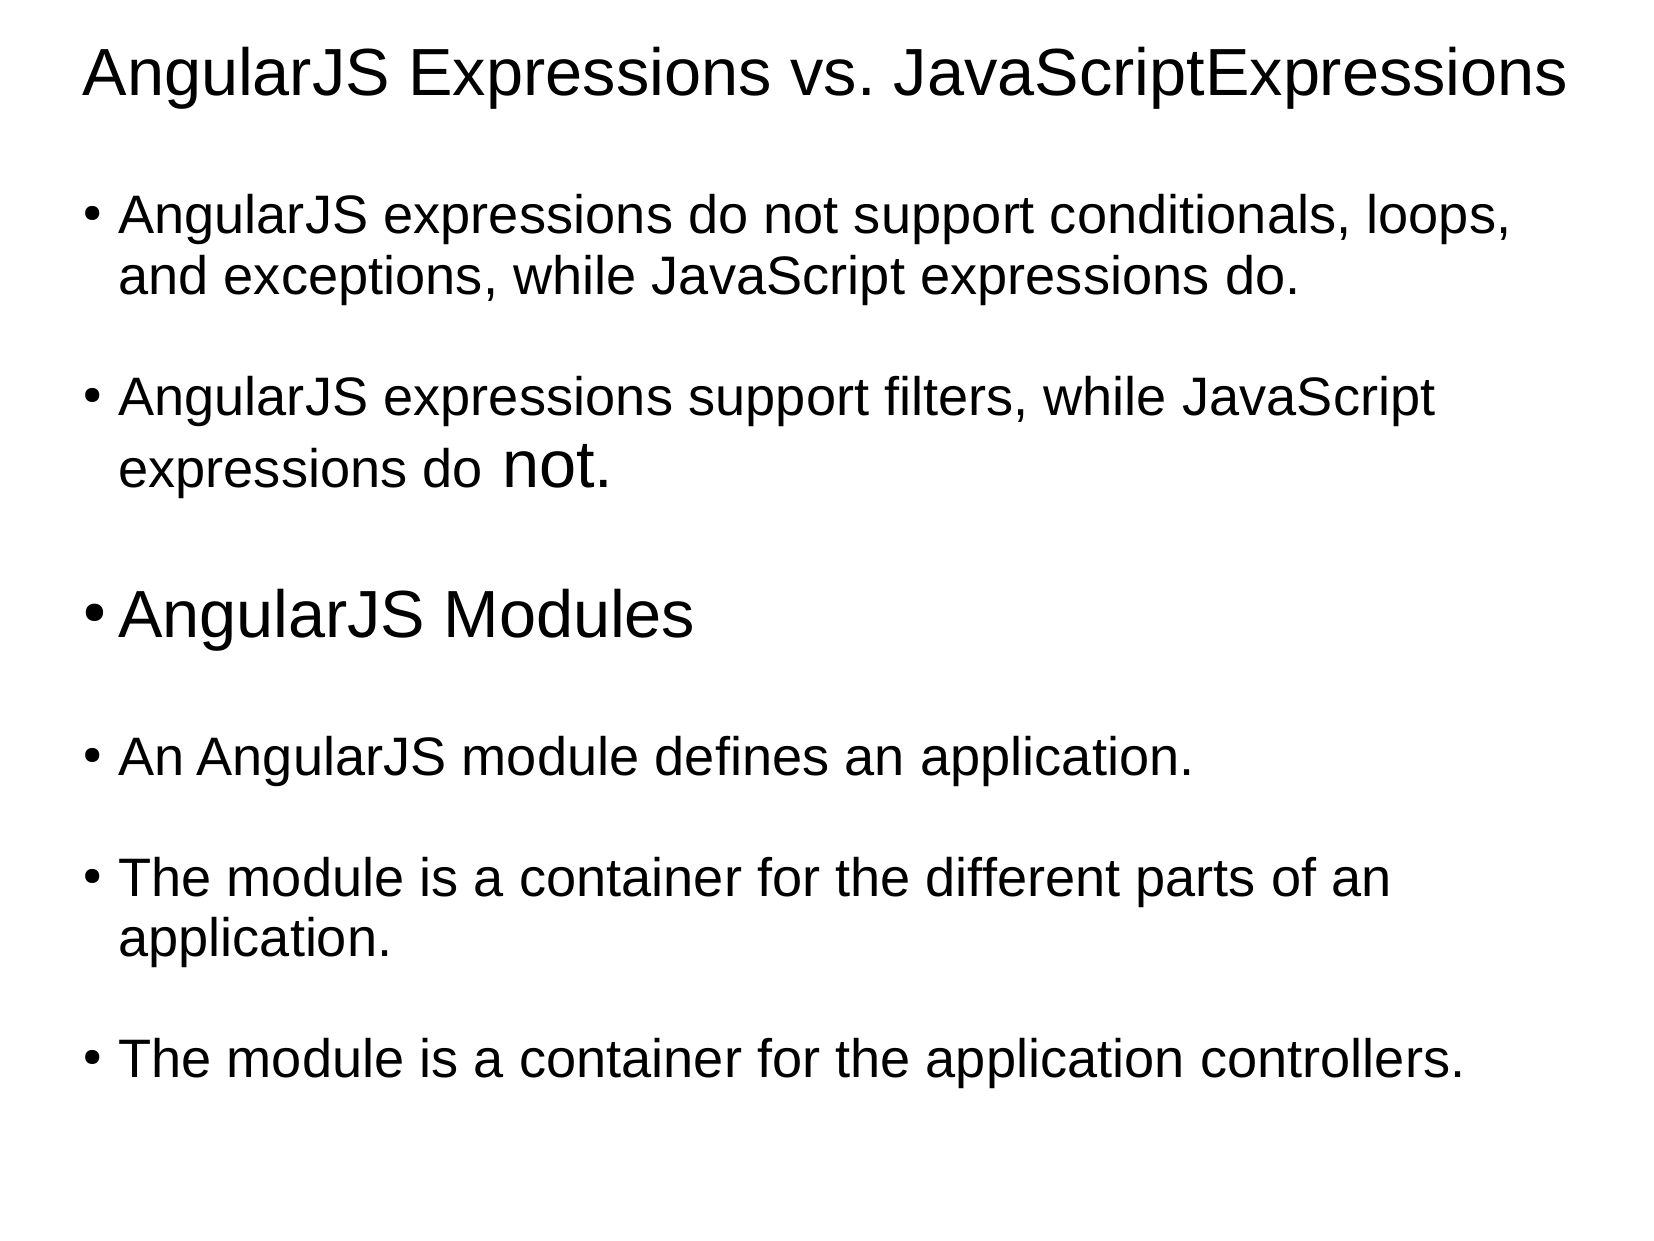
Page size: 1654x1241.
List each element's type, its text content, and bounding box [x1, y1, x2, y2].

subtitle AngularJS Expressions vs. JavaScriptExpressions AngularJS expressions do not support conditionals, loops, and exceptions, while JavaScript expressions do. AngularJS expressions support filters, while JavaScript expressions do not. AngularJS Modules An AngularJS module defines an application. The module is a container for the different parts of an application. The module is a container for the application controllers. [82, 35, 1571, 1193]
